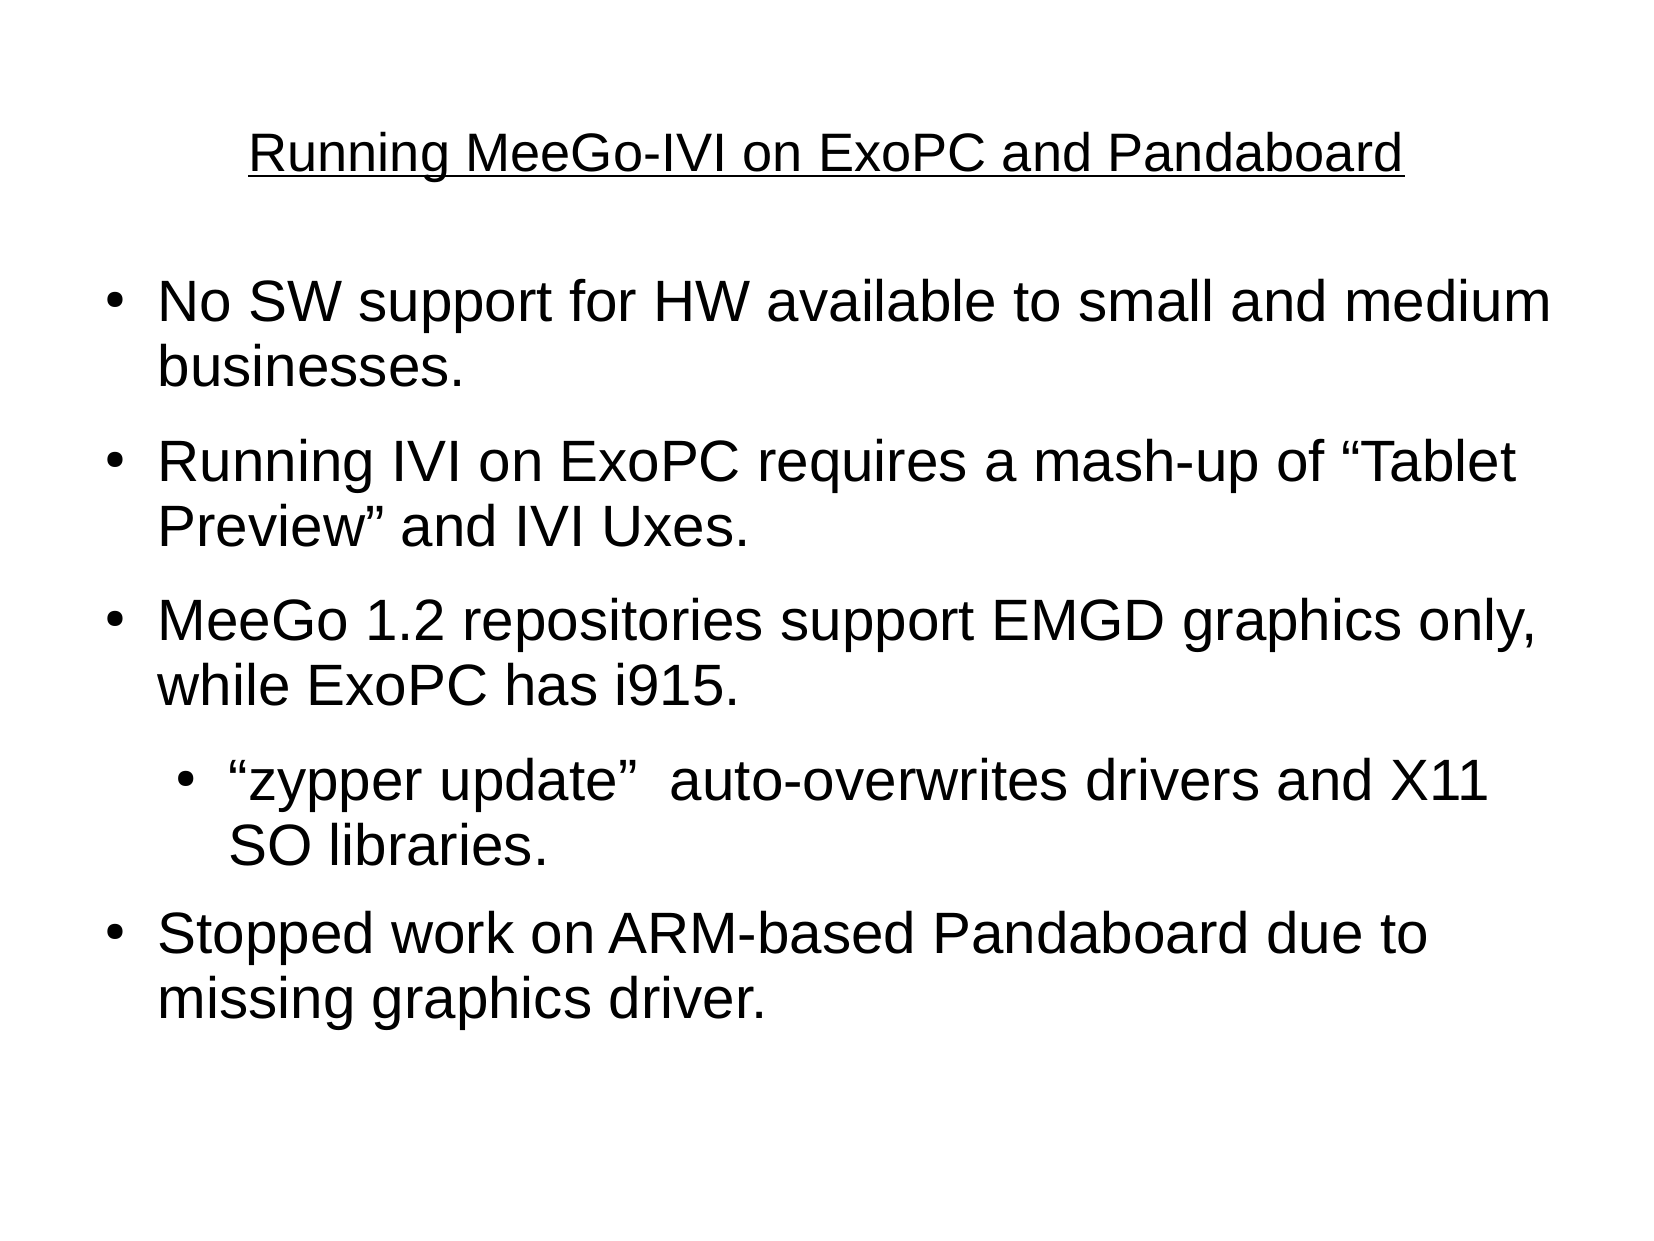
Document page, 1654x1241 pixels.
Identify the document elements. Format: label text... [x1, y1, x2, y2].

list No SW support for HW available to small and medium businesses. Running IVI on ExoPC requires a mash-up of “Tablet Preview” and IVI Uxes. MeeGo 1.2 repositories support EMGD graphics only, while ExoPC has i915. “zypper update” auto-overwrites drivers and X11 SO libraries. Stopped work on ARM-based Pandaboard due to missing graphics driver. [86, 268, 1576, 1088]
title Running MeeGo-IVI on ExoPC and Pandaboard [82, 49, 1571, 257]
